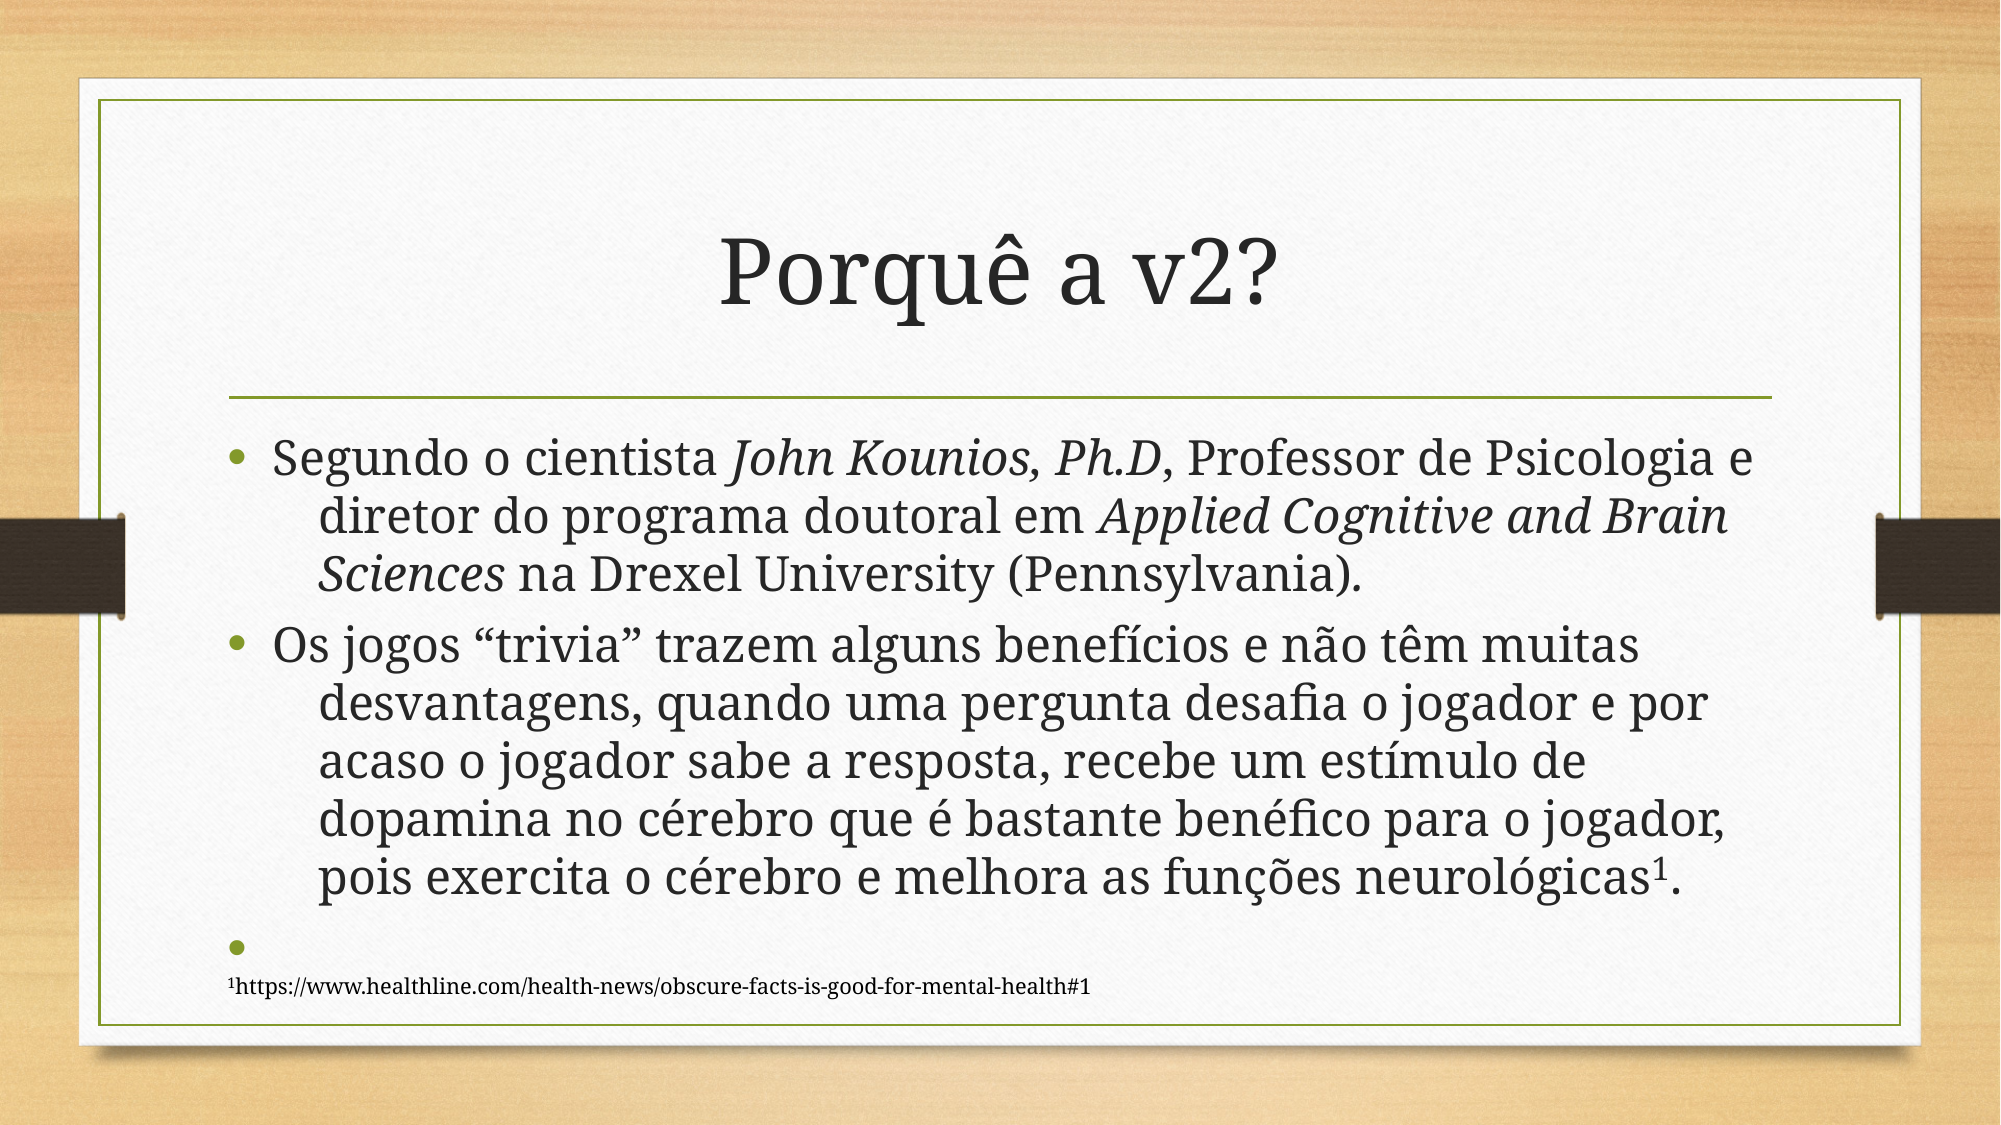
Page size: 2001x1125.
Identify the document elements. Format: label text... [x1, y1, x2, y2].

text_box 1https://www.healthline.com/health-news/obscure-facts-is-good-for-mental-health#1 [212, 965, 1538, 1009]
title Porquê a v2? [212, 161, 1788, 376]
list Segundo o cientista John Kounios, Ph.D, Professor de Psicologia e diretor do programa doutoral em Applied Cognitive and Brain Sciences na Drexel University (Pennsylvania). Os jogos “trivia” trazem alguns benefícios e não têm muitas desvantagens, quando uma pergunta desafia o jogador e por acaso o jogador sabe a resposta, recebe um estímulo de dopamina no cérebro que é bastante benéfico para o jogador, pois exercita o cérebro e melhora as funções neurológicas1. [212, 419, 1788, 964]
